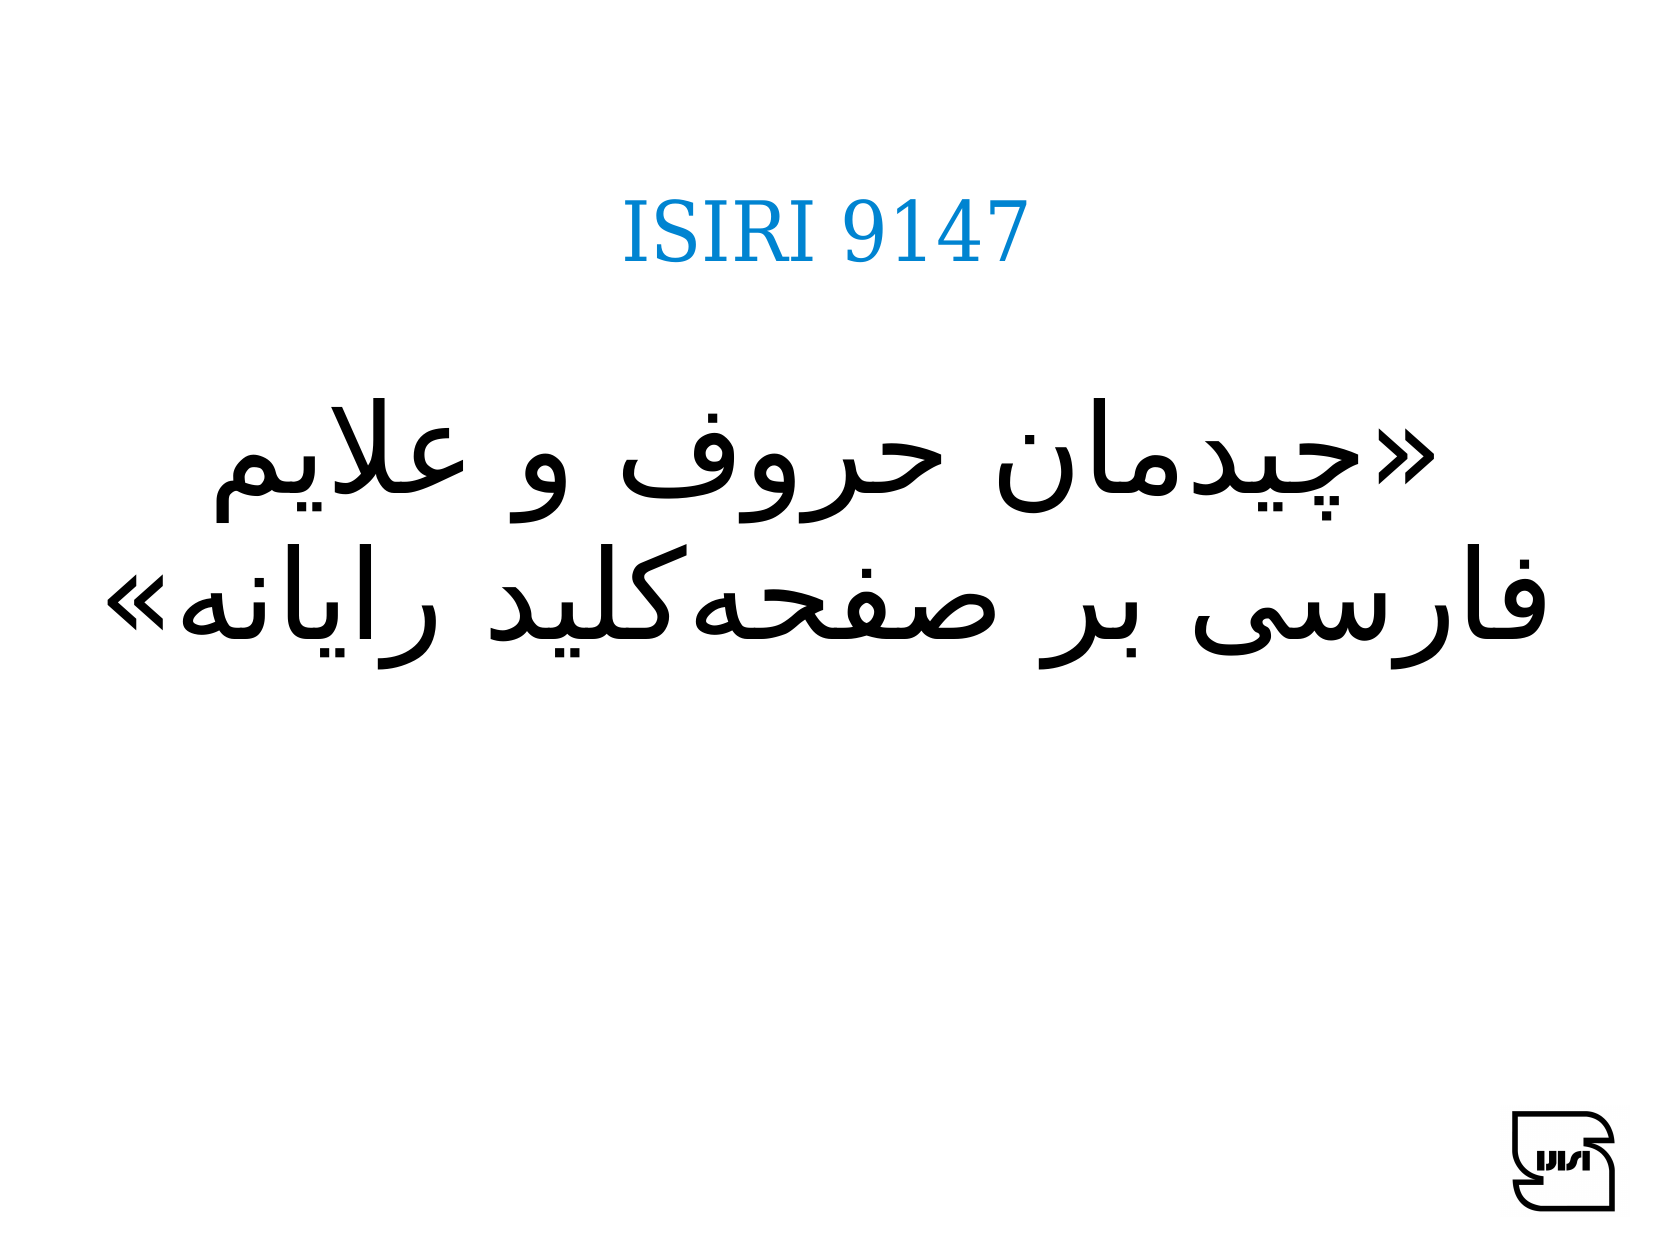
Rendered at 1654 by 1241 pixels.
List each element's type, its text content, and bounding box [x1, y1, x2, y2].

picture [1500, 1105, 1630, 1217]
text_box ISIRI 9147 «چیدمان حروف و علایم فارسی بر صفحه‌کلید رایانه» [82, 49, 1571, 1010]
